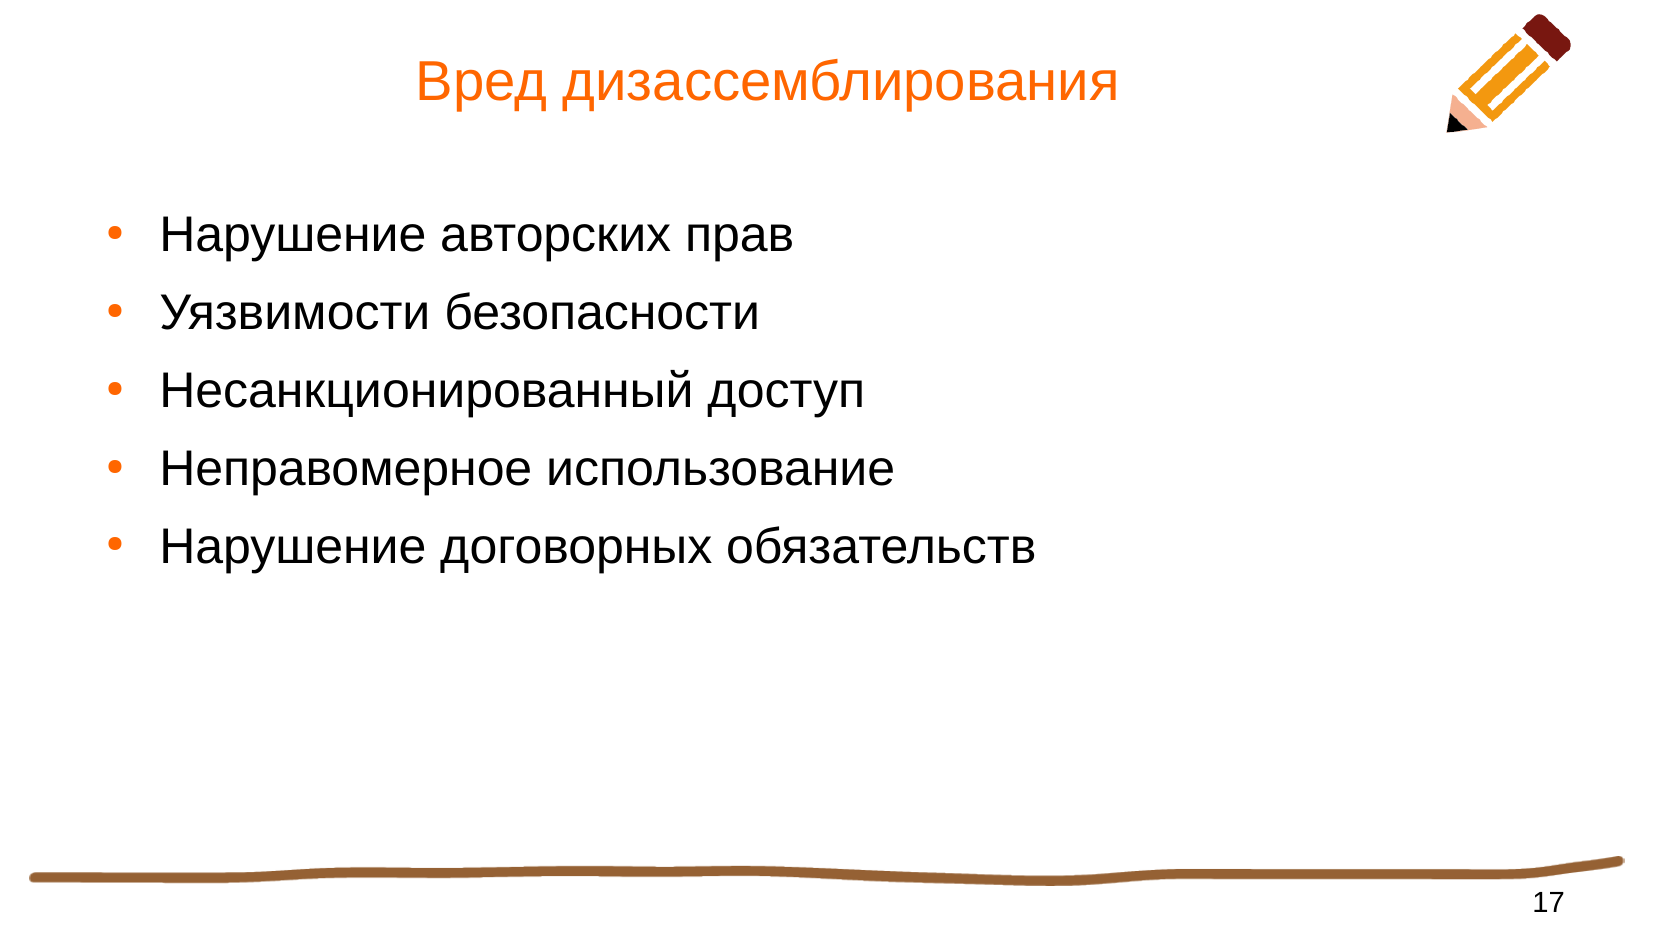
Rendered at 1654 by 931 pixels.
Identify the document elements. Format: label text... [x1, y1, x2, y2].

title Вред дизассемблирования [88, 29, 1447, 133]
picture [29, 856, 1625, 886]
list Нарушение авторских прав Уязвимости безопасности Несанкционированный доступ Неправомерное использование Нарушение договорных обязательств [88, 206, 1536, 857]
picture [1446, 14, 1571, 133]
